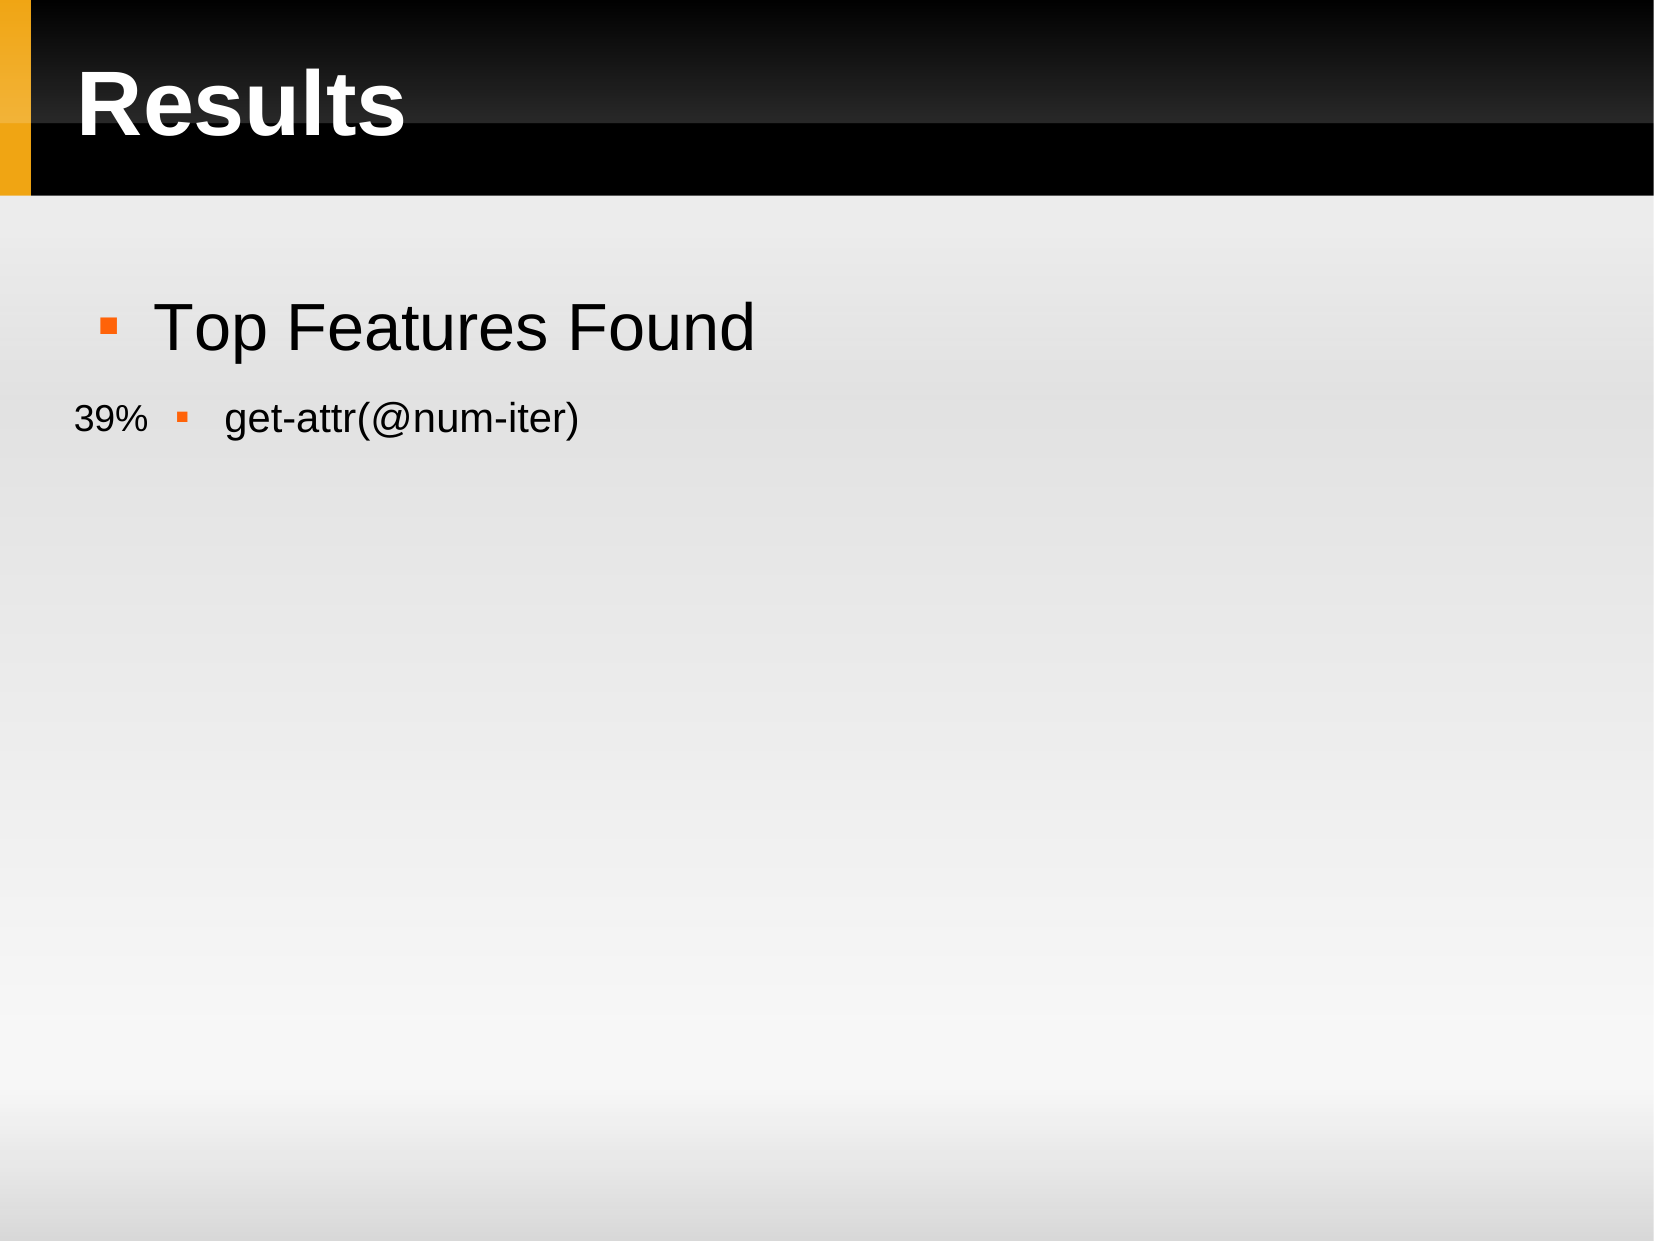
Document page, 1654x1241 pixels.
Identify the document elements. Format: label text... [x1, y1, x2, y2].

text_box 39% [59, 389, 178, 447]
picture [0, 0, 1654, 1241]
list Top Features Found get-attr(@num-iter) [82, 290, 1571, 1094]
title Results [76, 0, 1565, 208]
